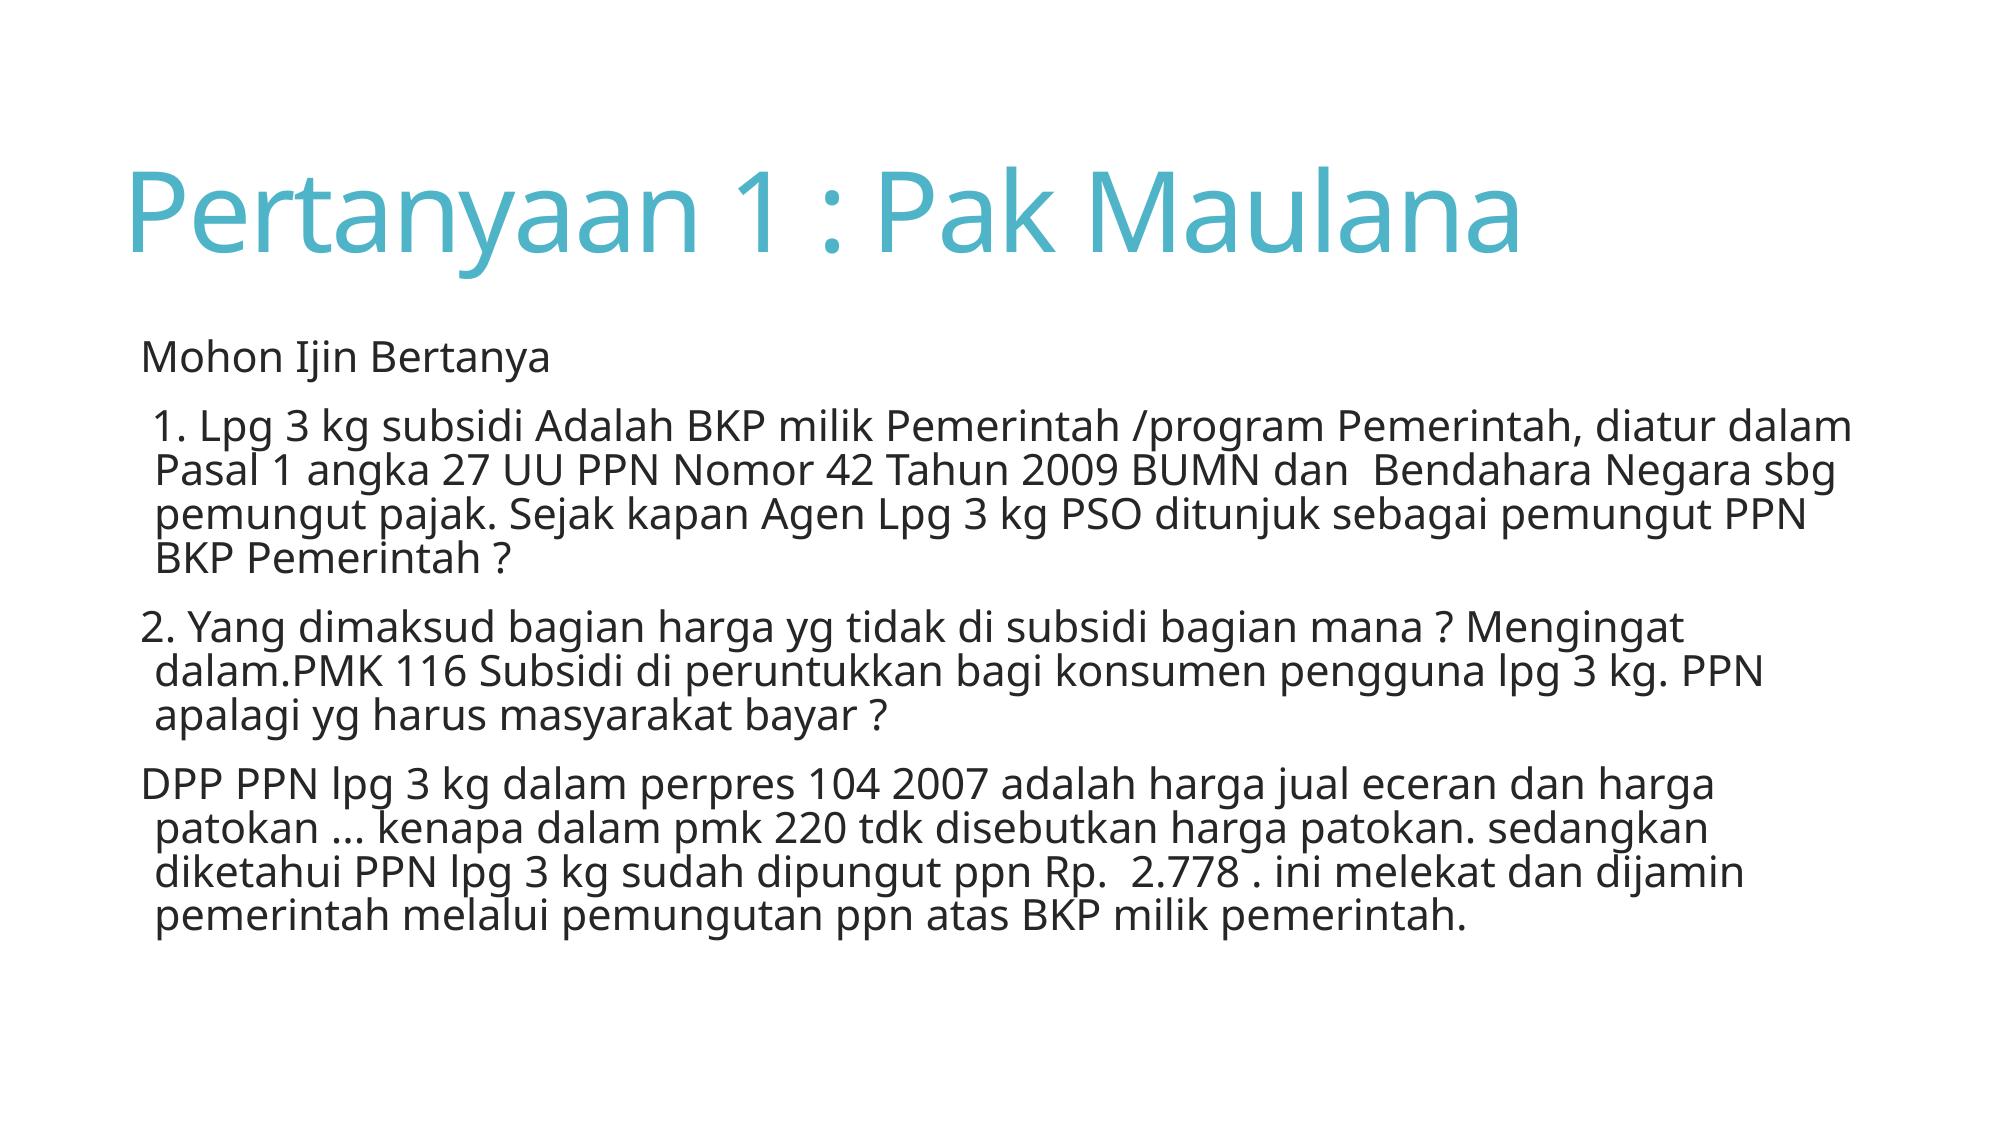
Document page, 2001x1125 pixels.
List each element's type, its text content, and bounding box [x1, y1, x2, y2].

title Pertanyaan 1 : Pak Maulana [107, 81, 1876, 354]
list Mohon Ijin Bertanya 1. Lpg 3 kg subsidi Adalah BKP milik Pemerintah /program Pemerintah, diatur dalam Pasal 1 angka 27 UU PPN Nomor 42 Tahun 2009 BUMN dan Bendahara Negara sbg pemungut pajak. Sejak kapan Agen Lpg 3 kg PSO ditunjuk sebagai pemungut PPN BKP Pemerintah ? 2. Yang dimaksud bagian harga yg tidak di subsidi bagian mana ? Mengingat dalam.PMK 116 Subsidi di peruntukkan bagi konsumen pengguna lpg 3 kg. PPN apalagi yg harus masyarakat bayar ? DPP PPN lpg 3 kg dalam perpres 104 2007 adalah harga jual eceran dan harga patokan ... kenapa dalam pmk 220 tdk disebutkan harga patokan. sedangkan diketahui PPN lpg 3 kg sudah dipungut ppn Rp. 2.778 . ini melekat dan dijamin pemerintah melalui pemungutan ppn atas BKP milik pemerintah. [111, 329, 1876, 948]
